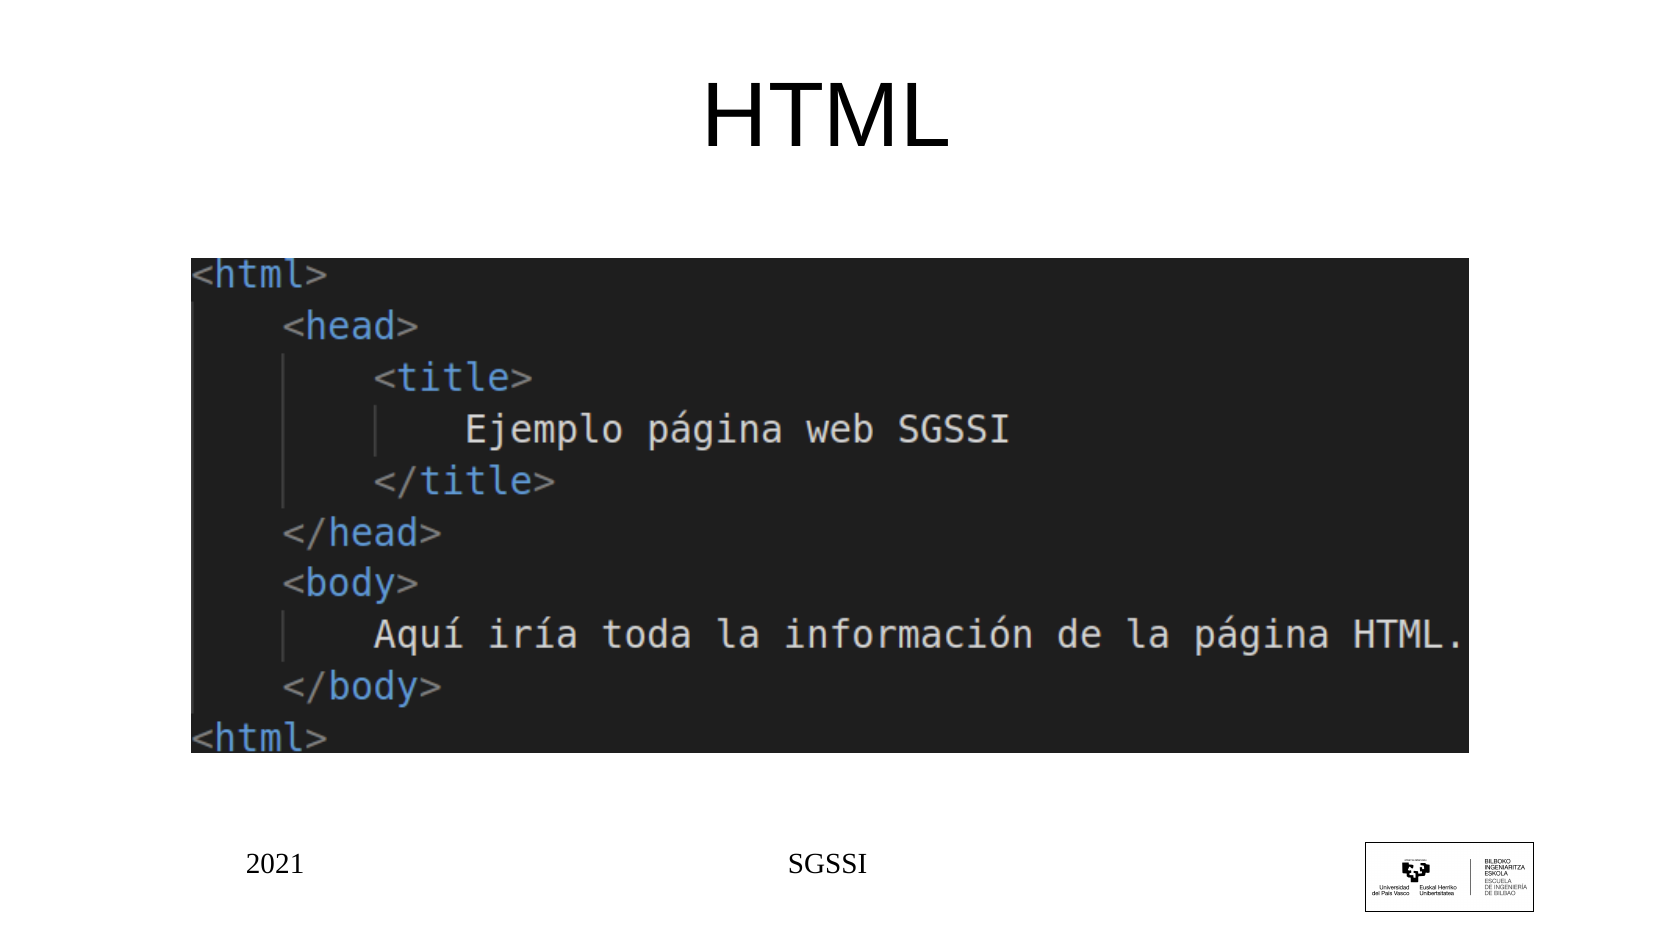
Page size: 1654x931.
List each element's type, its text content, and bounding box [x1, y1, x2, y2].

picture [1366, 843, 1533, 911]
title HTML [82, 37, 1571, 193]
picture [191, 258, 1469, 753]
